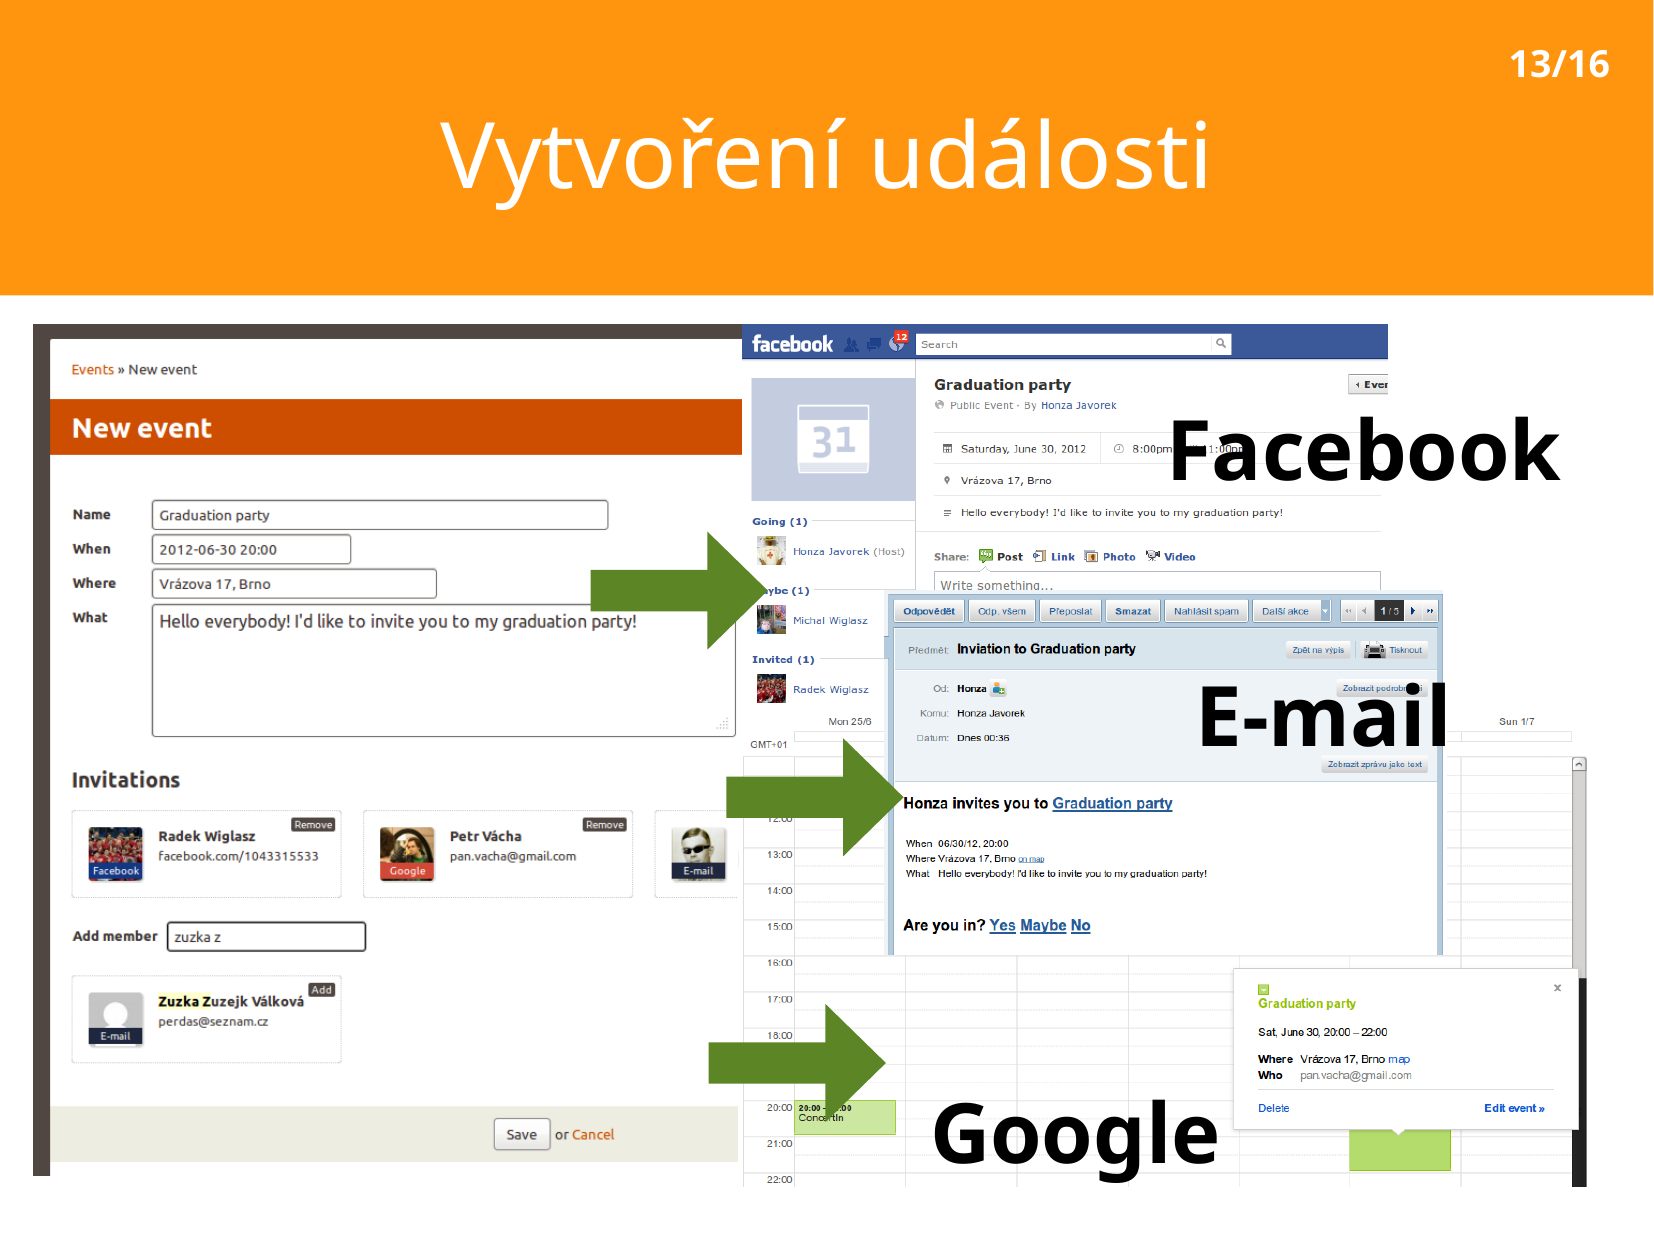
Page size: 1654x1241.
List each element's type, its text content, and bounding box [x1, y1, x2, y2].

text_box [590, 531, 768, 650]
text_box [708, 1003, 886, 1123]
picture [33, 324, 1594, 1187]
text_box Google [915, 1067, 1359, 1182]
text_box E-mail [1181, 649, 1625, 764]
text_box 13/16 [1493, 29, 1629, 89]
text_box [0, 0, 1654, 296]
text_box [726, 738, 904, 857]
title Vytvoření události [82, 49, 1571, 257]
text_box Facebook [1151, 383, 1595, 498]
